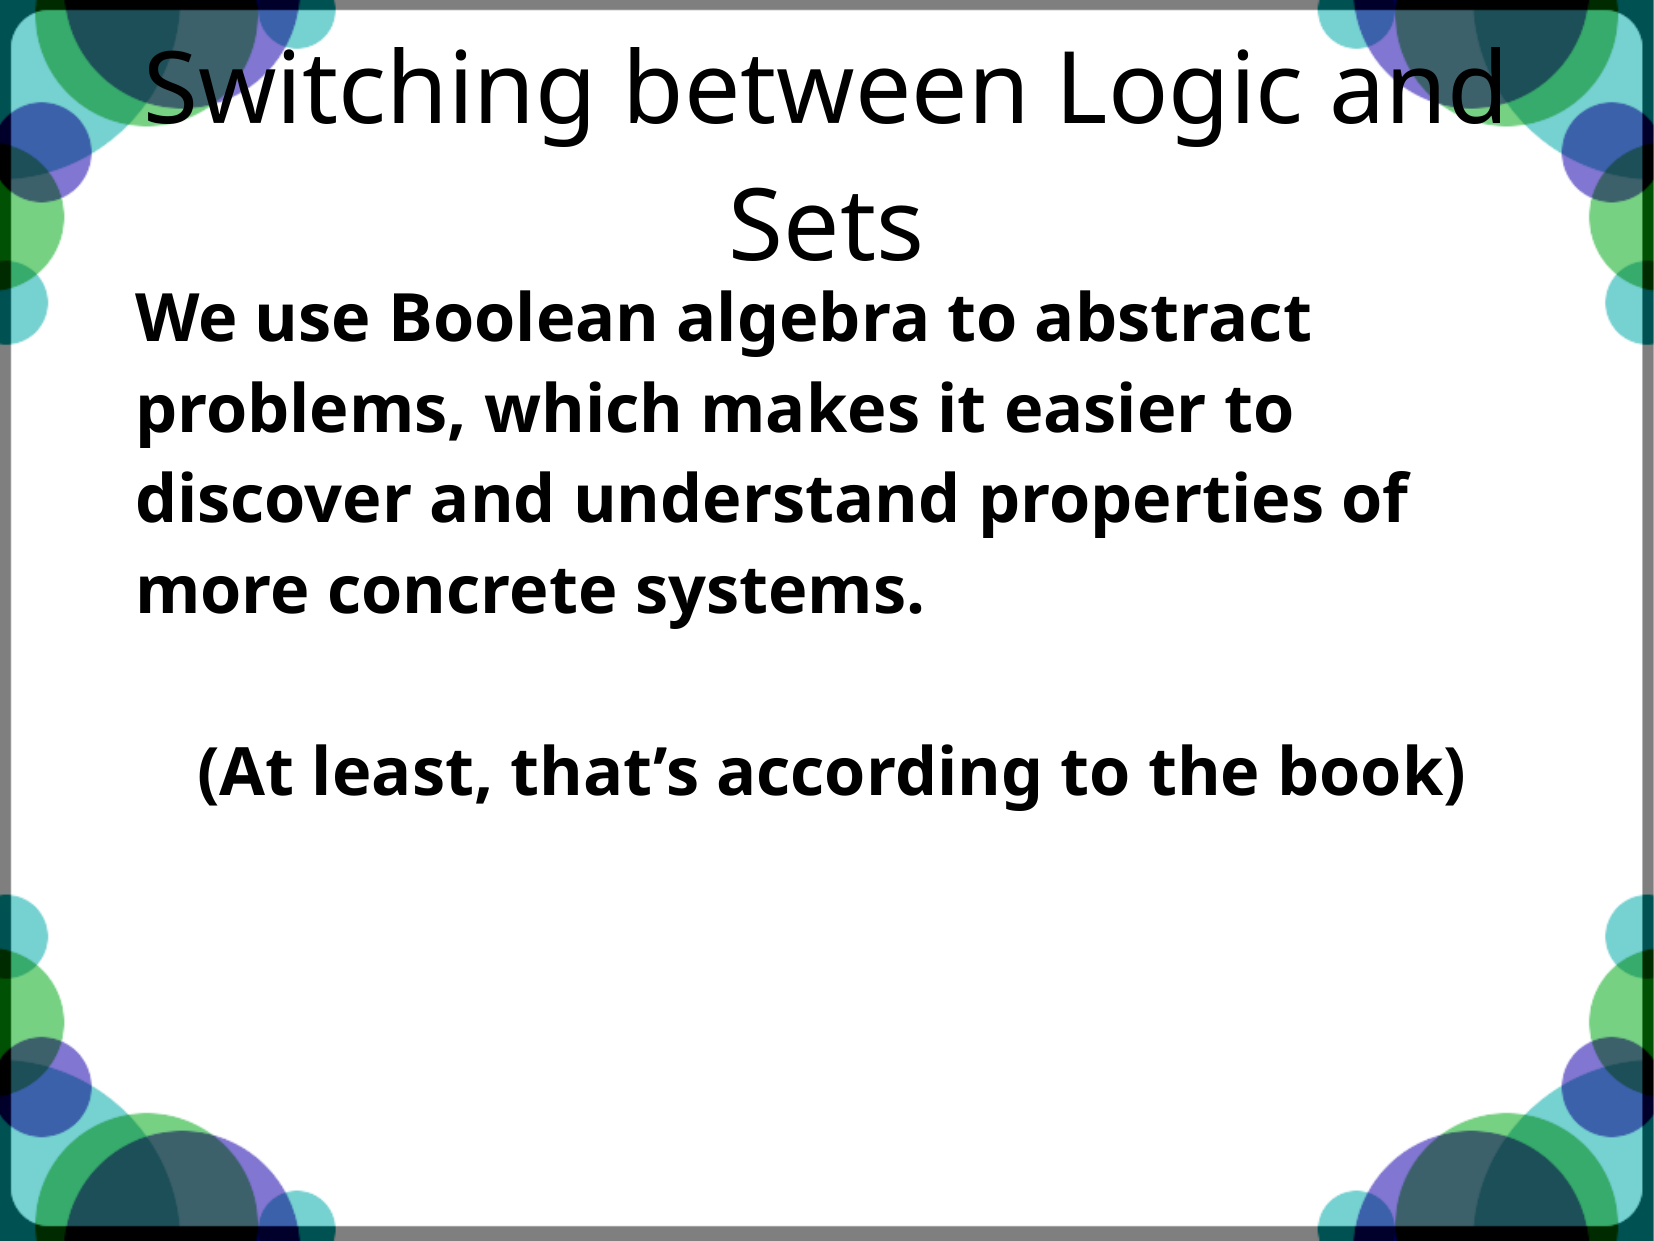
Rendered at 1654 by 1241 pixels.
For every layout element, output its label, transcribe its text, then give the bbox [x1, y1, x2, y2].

text_box We use Boolean algebra to abstract problems, which makes it easier to discover and understand properties of more concrete systems. (At least, that’s according to the book) [135, 270, 1531, 943]
title Switching between Logic and Sets [82, 49, 1571, 257]
picture [0, 0, 1654, 1241]
